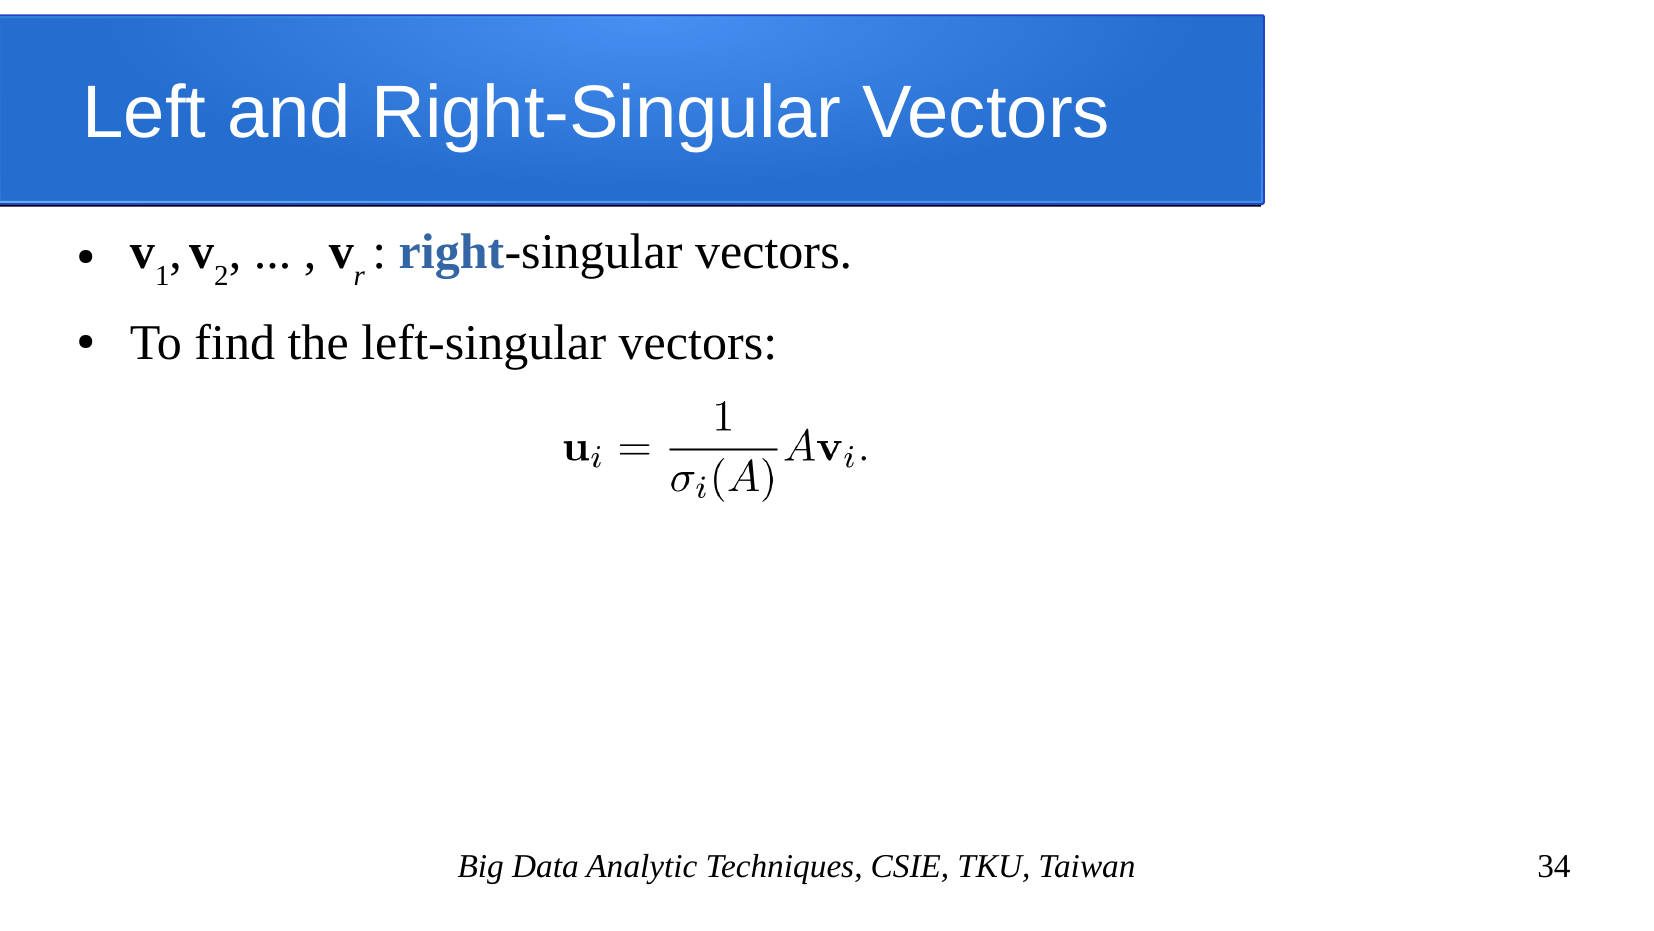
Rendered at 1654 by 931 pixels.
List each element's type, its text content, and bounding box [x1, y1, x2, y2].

list v1, v2, ... , vr : right-singular vectors. To find the left-singular vectors: [59, 224, 1548, 764]
title Left and Right-Singular Vectors [82, 35, 1235, 189]
picture [563, 401, 866, 502]
